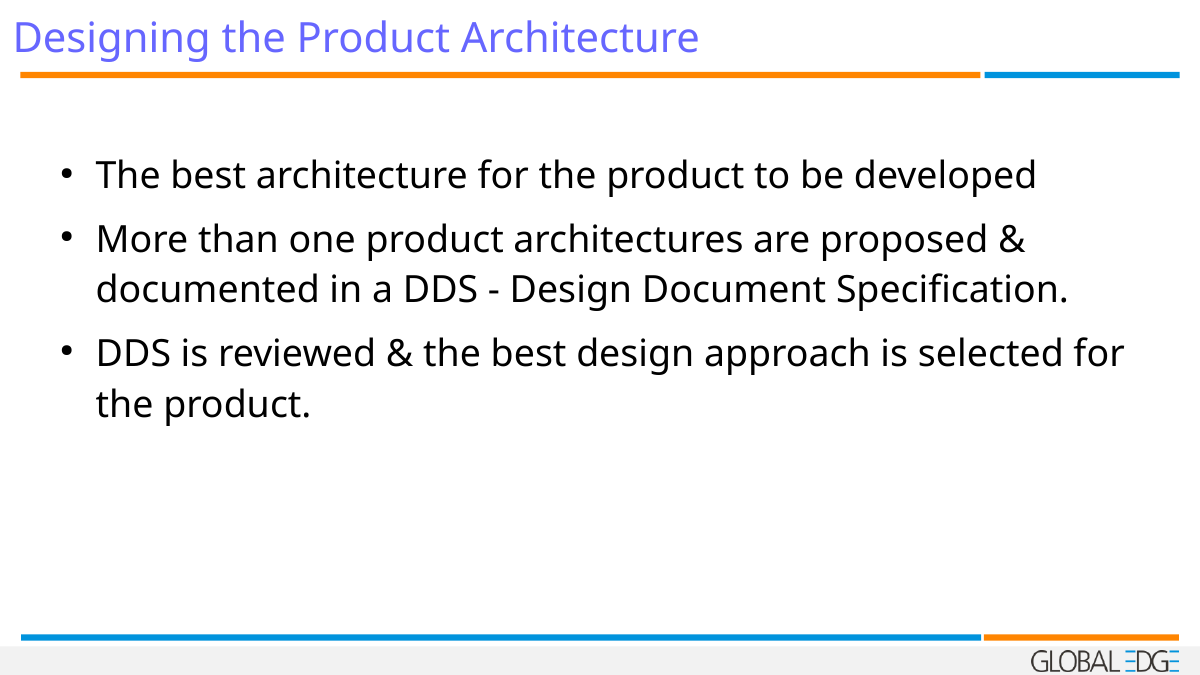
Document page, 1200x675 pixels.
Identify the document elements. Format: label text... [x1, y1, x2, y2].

text_box The best architecture for the product to be developed More than one product architectures are proposed & documented in a DDS - Design Document Specification. DDS is reviewed & the best design approach is selected for the product. [60, 148, 1141, 541]
picture [1031, 650, 1179, 672]
title Designing the Product Architecture [12, 9, 1088, 63]
